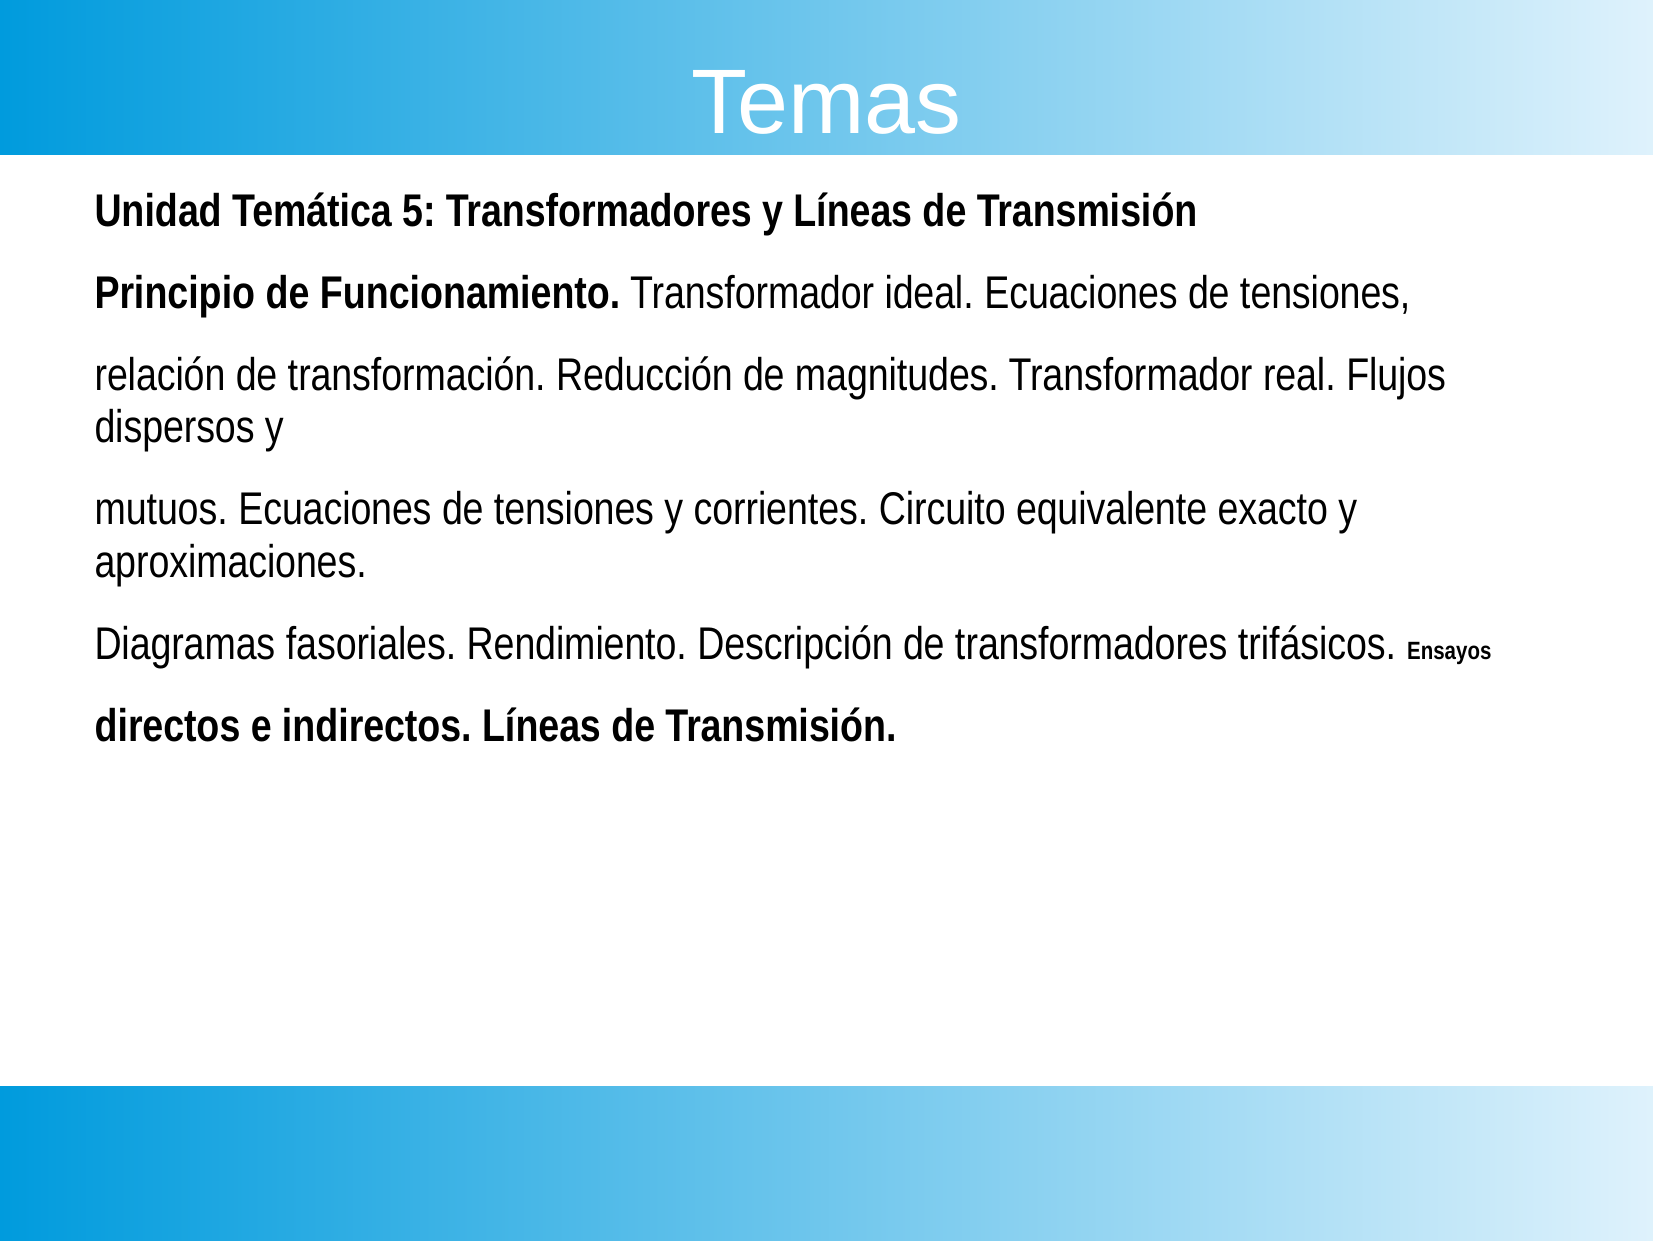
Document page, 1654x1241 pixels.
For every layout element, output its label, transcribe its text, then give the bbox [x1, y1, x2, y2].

list Unidad Temática 5: Transformadores y Líneas de Transmisión Principio de Funcionamiento. Transformador ideal. Ecuaciones de tensiones, relación de transformación. Reducción de magnitudes. Transformador real. Flujos dispersos y mutuos. Ecuaciones de tensiones y corrientes. Circuito equivalente exacto y aproximaciones. Diagramas fasoriales. Rendimiento. Descripción de transformadores trifásicos. Ensayos directos e indirectos. Líneas de Transmisión. [94, 183, 1583, 945]
title Temas [82, 49, 1571, 155]
